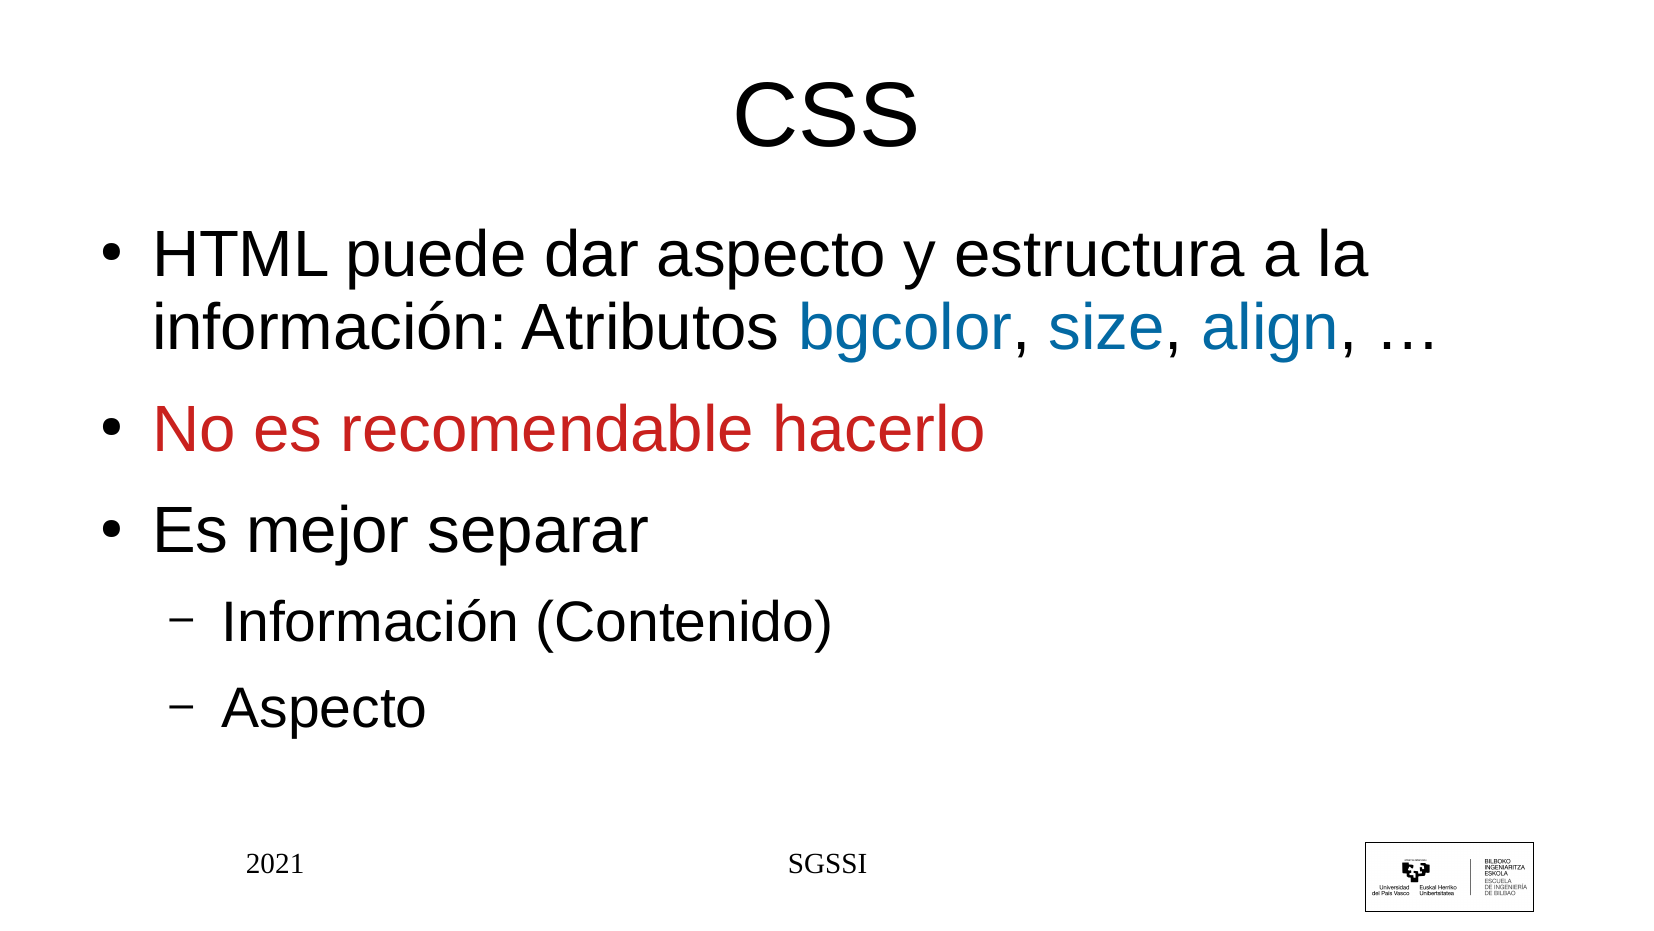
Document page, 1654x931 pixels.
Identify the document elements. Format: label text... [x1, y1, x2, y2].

list HTML puede dar aspecto y estructura a la información: Atributos bgcolor, size, align, … No es recomendable hacerlo Es mejor separar Información (Contenido) Aspecto [82, 217, 1456, 758]
picture [1366, 843, 1533, 911]
title CSS [82, 37, 1571, 193]
